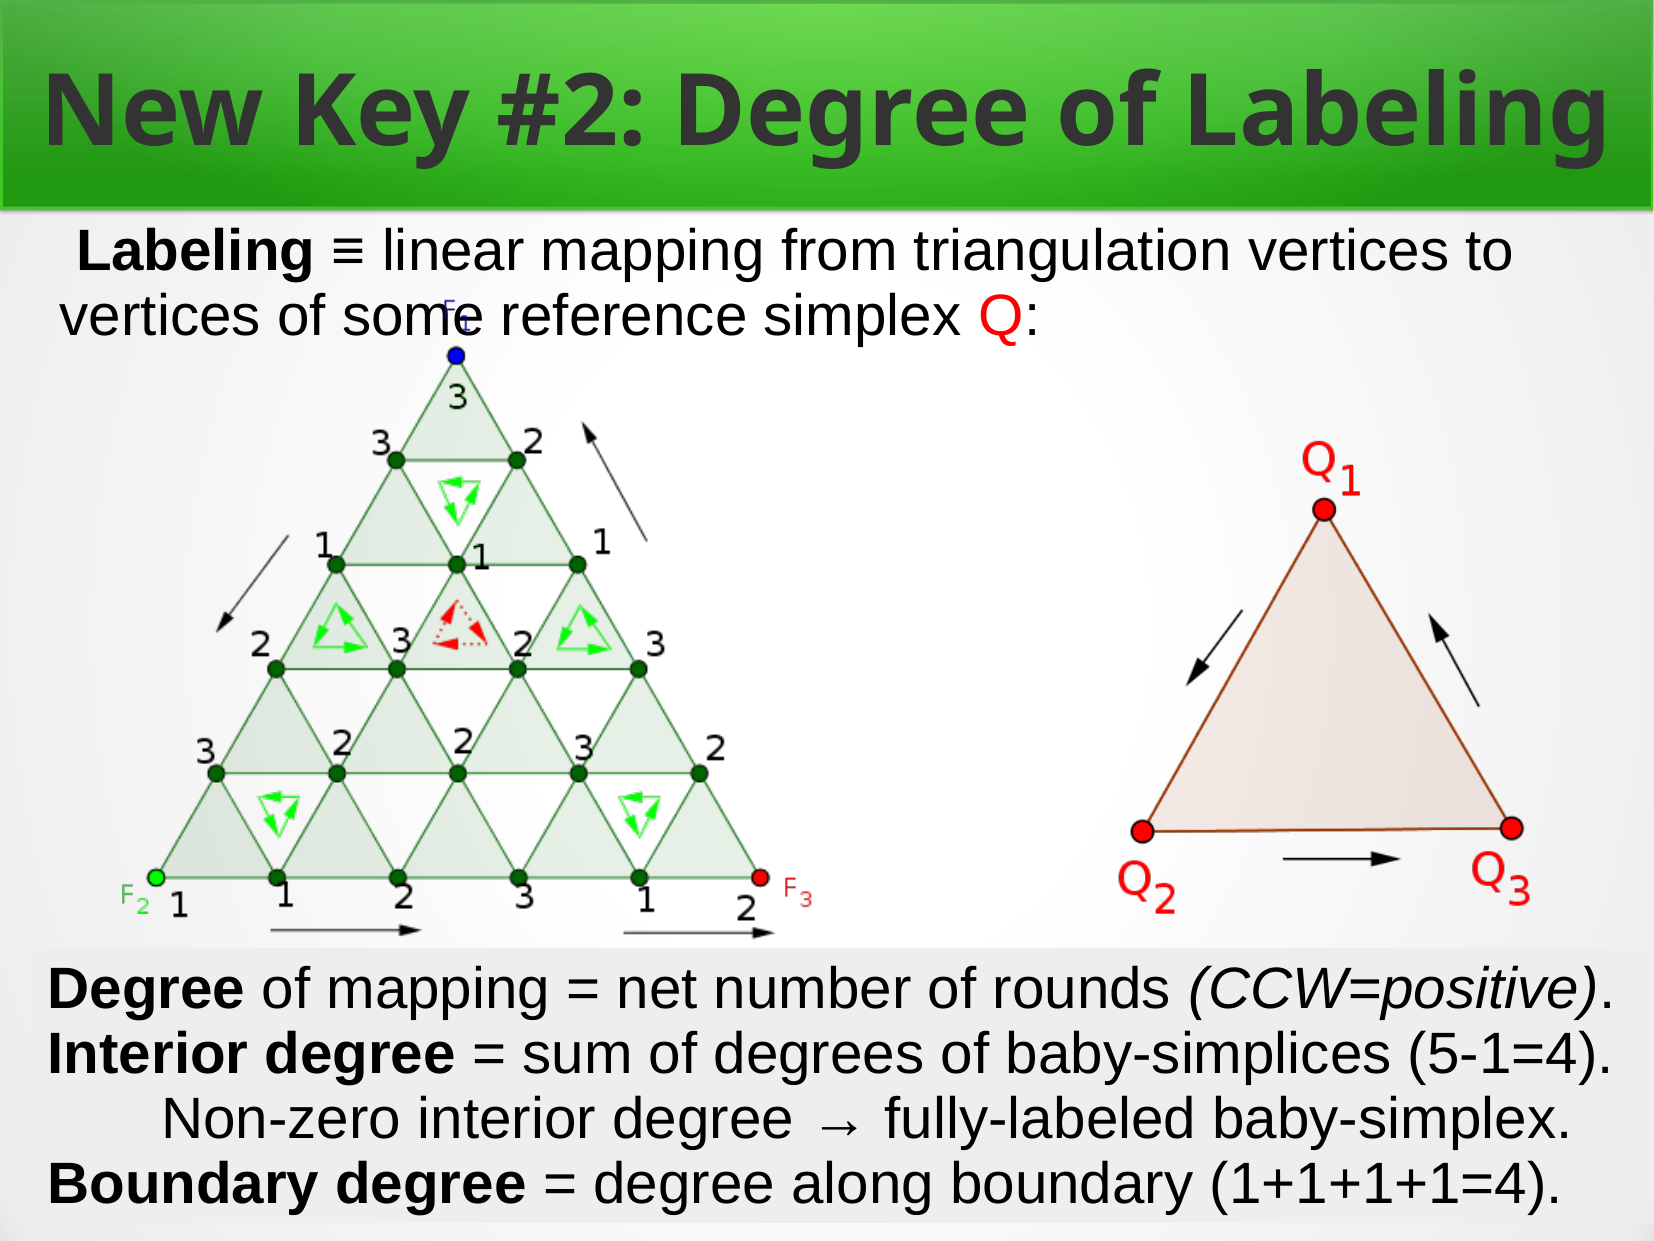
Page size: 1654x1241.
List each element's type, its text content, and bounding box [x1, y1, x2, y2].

picture [0, 251, 946, 960]
text_box Labeling ≡ linear mapping from triangulation vertices to vertices of some reference simplex Q: [45, 210, 1621, 355]
picture [1095, 404, 1564, 935]
title New Key #2: Degree of Labeling [0, 0, 1654, 219]
text_box Degree of mapping = net number of rounds (CCW=positive). Interior degree = sum of degrees of baby-simplices (5-1=4). Non-zero interior degree → fully-labeled baby-simplex. Boundary degree = degree along boundary (1+1+1+1=4). [32, 947, 1654, 1223]
